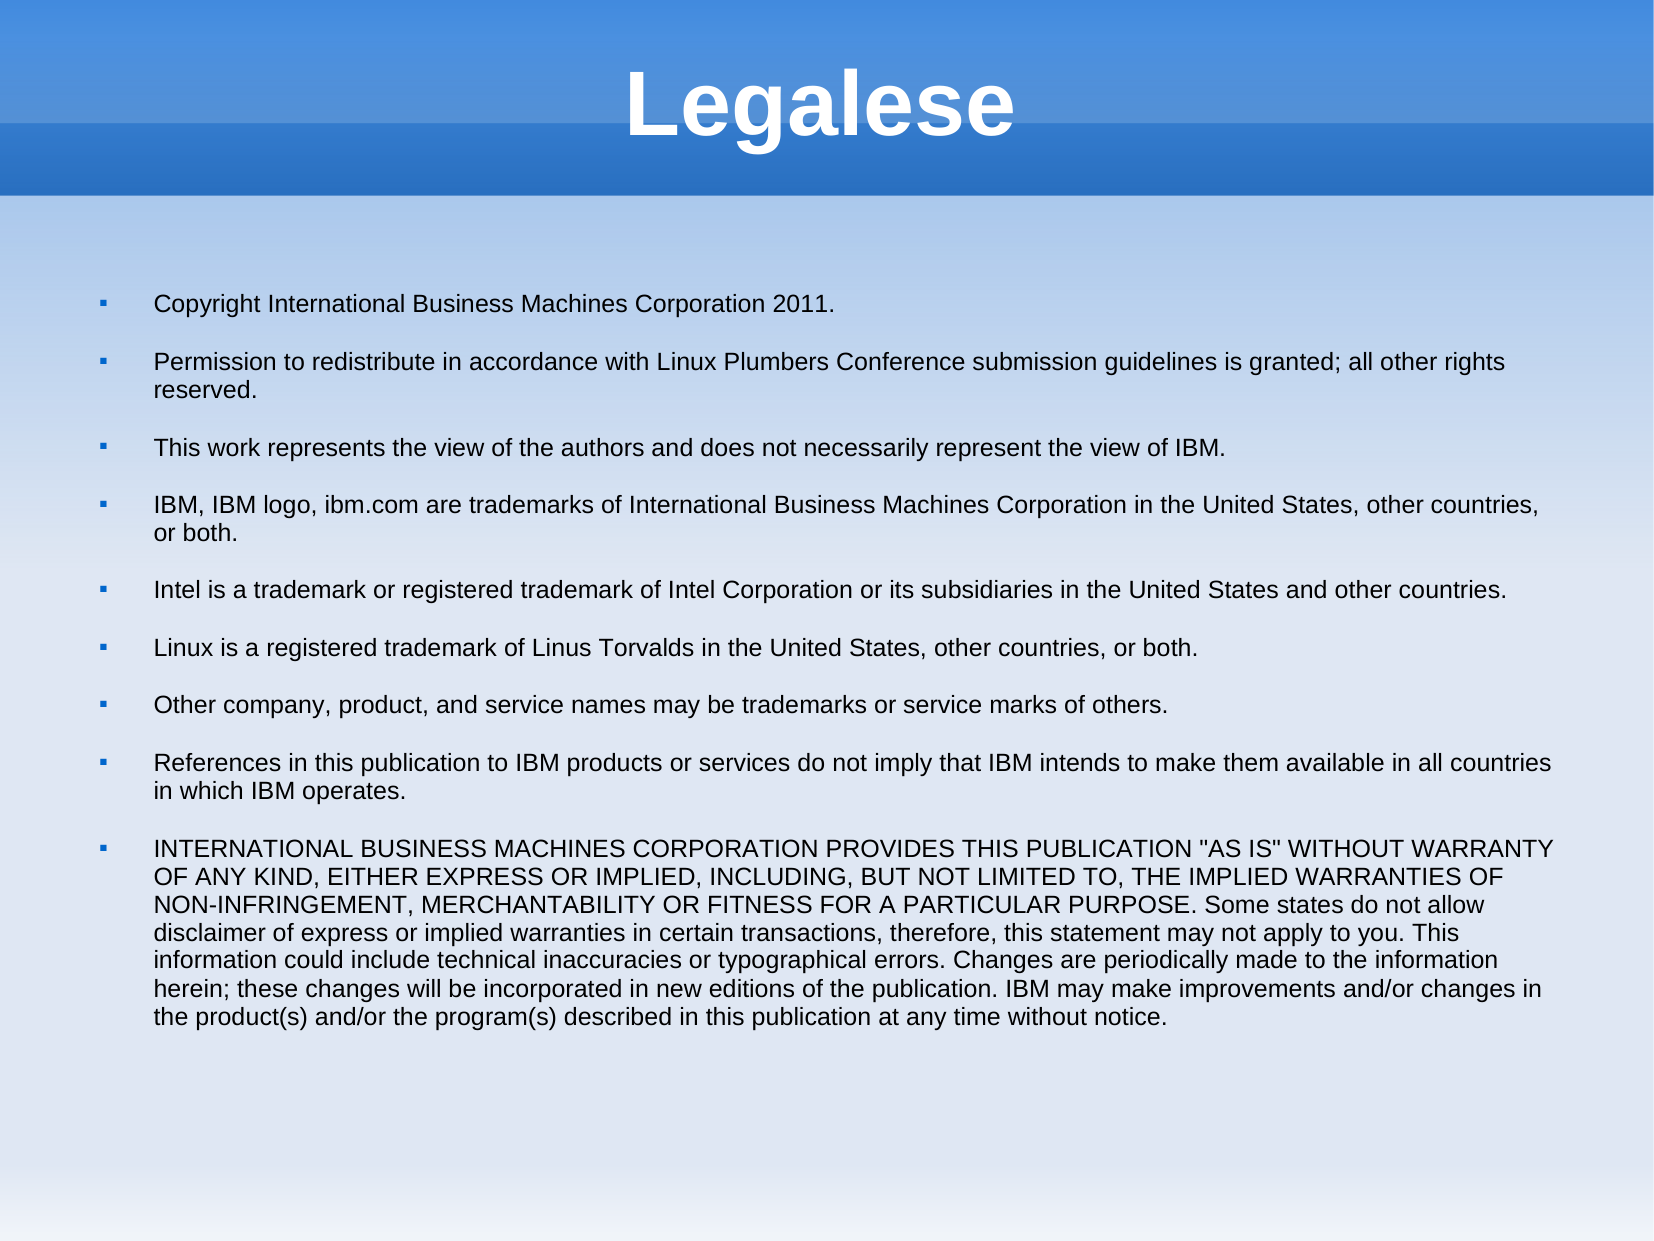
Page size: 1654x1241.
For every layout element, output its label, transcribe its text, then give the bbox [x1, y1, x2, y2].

picture [0, 0, 1654, 1241]
list Copyright International Business Machines Corporation 2011. Permission to redistribute in accordance with Linux Plumbers Conference submission guidelines is granted; all other rights reserved. This work represents the view of the authors and does not necessarily represent the view of IBM. IBM, IBM logo, ibm.com are trademarks of International Business Machines Corporation in the United States, other countries, or both. Intel is a trademark or registered trademark of Intel Corporation or its subsidiaries in the United States and other countries. Linux is a registered trademark of Linus Torvalds in the United States, other countries, or both. Other company, product, and service names may be trademarks or service marks of others. References in this publication to IBM products or services do not imply that IBM intends to make them available in all countries in which IBM operates. INTERNATIONAL BUSINESS MACHINES CORPORATION PROVIDES THIS PUBLICATION "AS IS" WITHOUT WARRANTY OF ANY KIND, EITHER EXPRESS OR IMPLIED, INCLUDING, BUT NOT LIMITED TO, THE IMPLIED WARRANTIES OF NON-INFRINGEMENT, MERCHANTABILITY OR FITNESS FOR A PARTICULAR PURPOSE. Some states do not allow disclaimer of express or implied warranties in certain transactions, therefore, this statement may not apply to you. This information could include technical inaccuracies or typographical errors. Changes are periodically made to the information herein; these changes will be incorporated in new editions of the publication. IBM may make improvements and/or changes in the product(s) and/or the program(s) described in this publication at any time without notice. [82, 290, 1571, 1094]
title Legalese [76, 7, 1565, 200]
